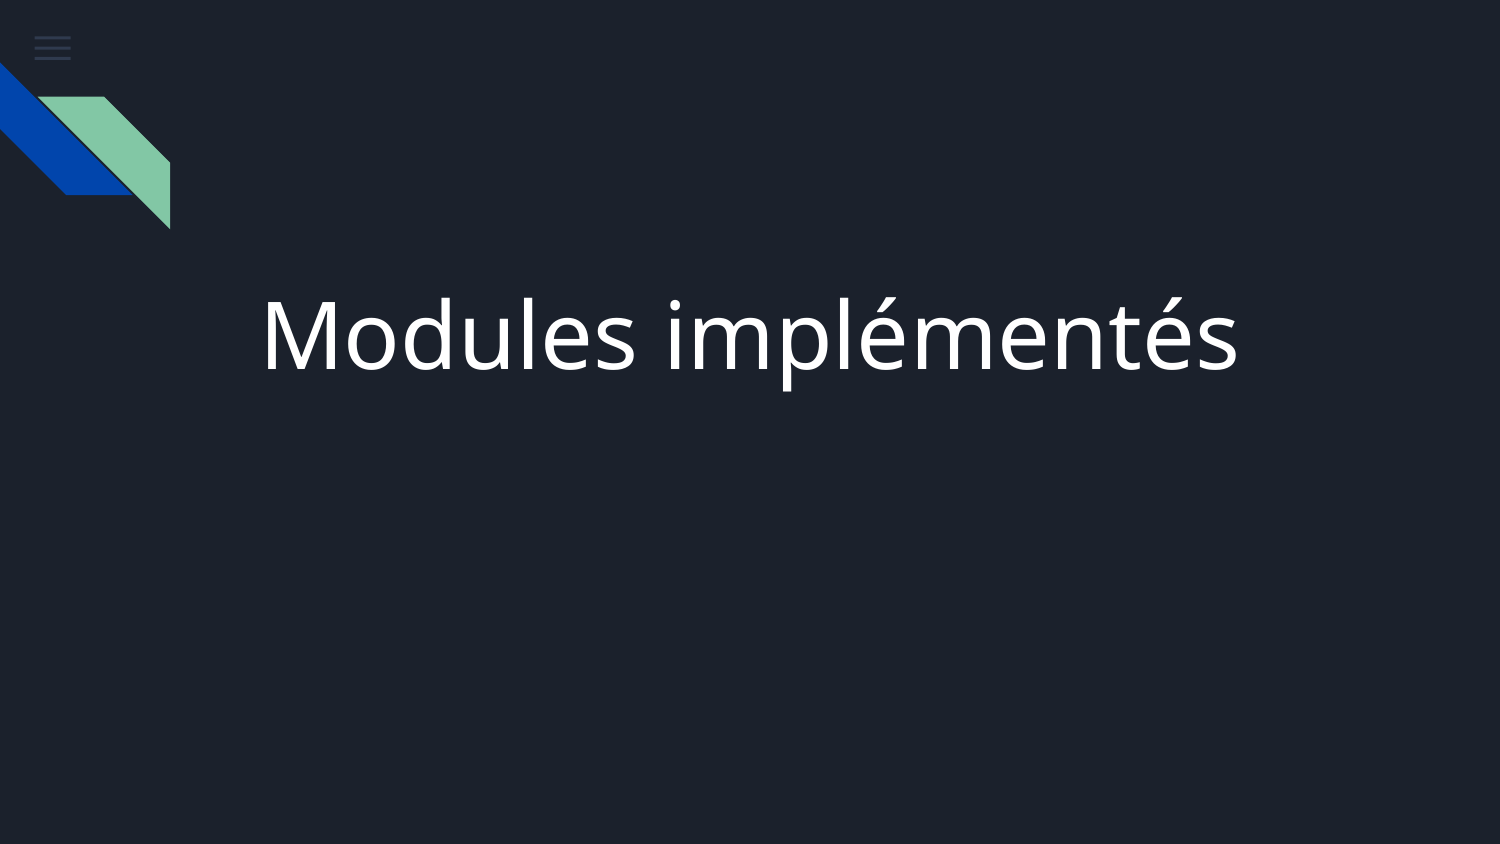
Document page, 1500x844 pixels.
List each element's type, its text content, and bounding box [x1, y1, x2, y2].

title Modules implémentés [0, 261, 1500, 411]
